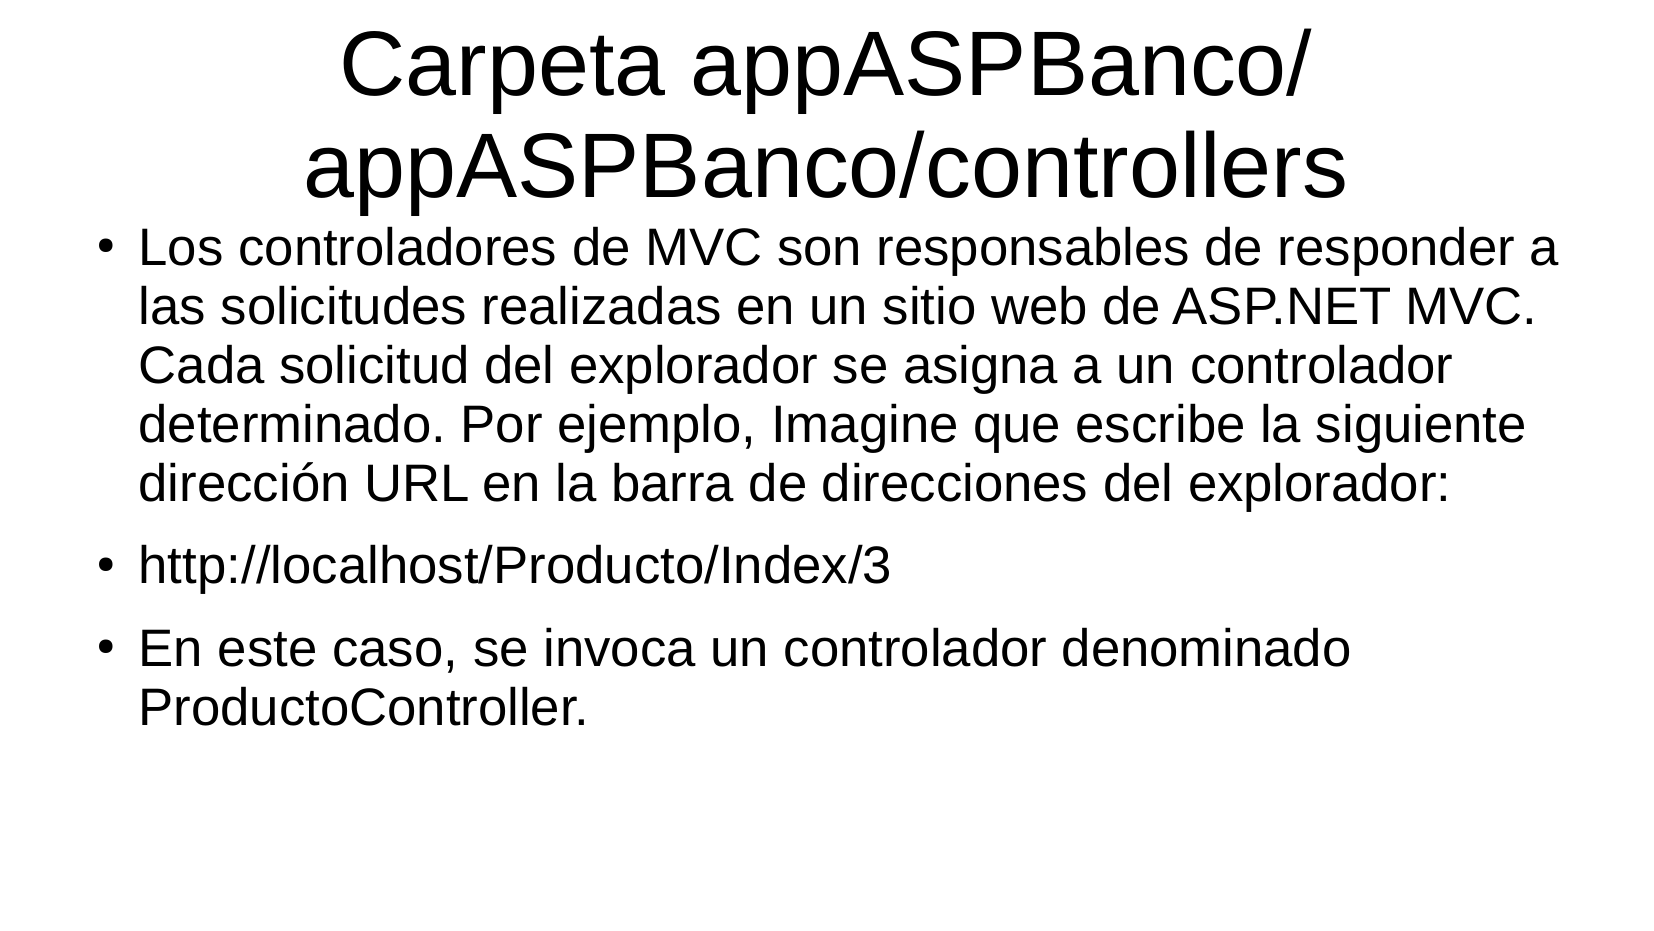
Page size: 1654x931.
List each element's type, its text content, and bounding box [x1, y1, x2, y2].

list Los controladores de MVC son responsables de responder a las solicitudes realizadas en un sitio web de ASP.NET MVC. Cada solicitud del explorador se asigna a un controlador determinado. Por ejemplo, Imagine que escribe la siguiente dirección URL en la barra de direcciones del explorador: http://localhost/Producto/Index/3 En este caso, se invoca un controlador denominado ProductoController. [82, 217, 1571, 758]
title Carpeta appASPBanco/ appASPBanco/controllers [82, 12, 1571, 217]
